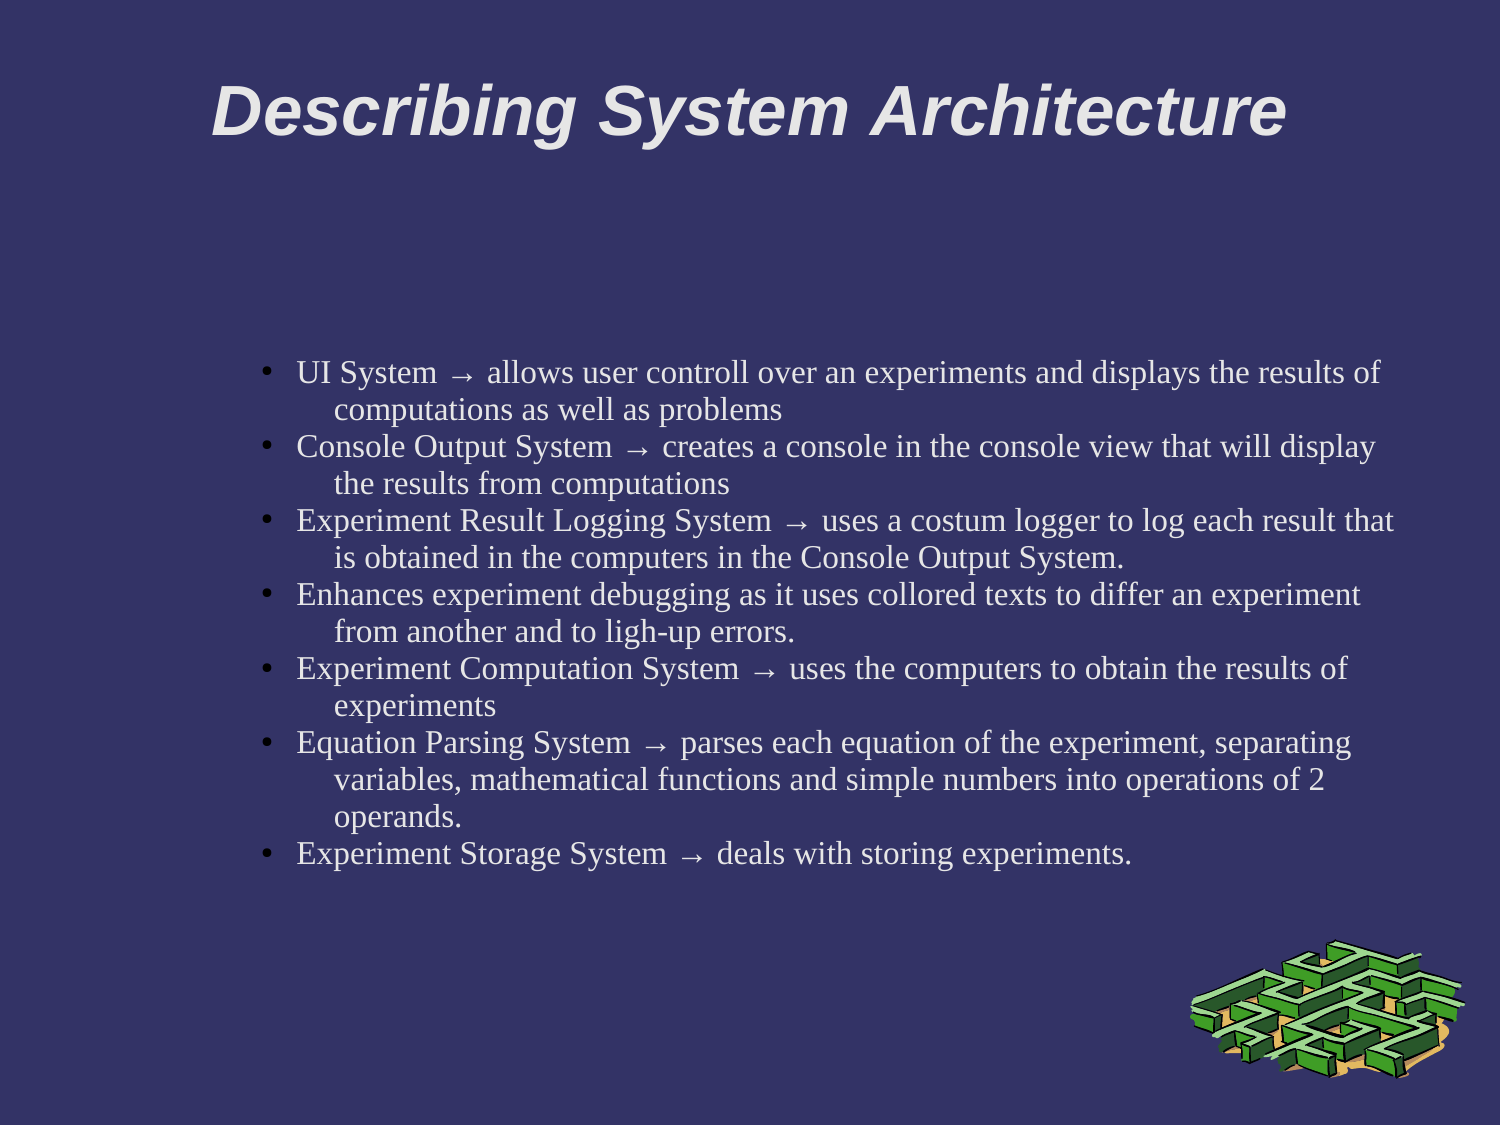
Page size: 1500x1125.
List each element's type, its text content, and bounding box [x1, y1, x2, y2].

title Describing System Architecture [110, 17, 1392, 206]
subtitle UI System → allows user controll over an experiments and displays the results of computations as well as problems Console Output System → creates a console in the console view that will display the results from computations Experiment Result Logging System → uses a costum logger to log each result that is obtained in the computers in the Console Output System. Enhances experiment debugging as it uses collored texts to differ an experiment from another and to ligh-up errors. Experiment Computation System → uses the computers to obtain the results of experiments Equation Parsing System → parses each equation of the experiment, separating variables, mathematical functions and simple numbers into operations of 2 operands. Experiment Storage System → deals with storing experiments. [148, 239, 1411, 949]
